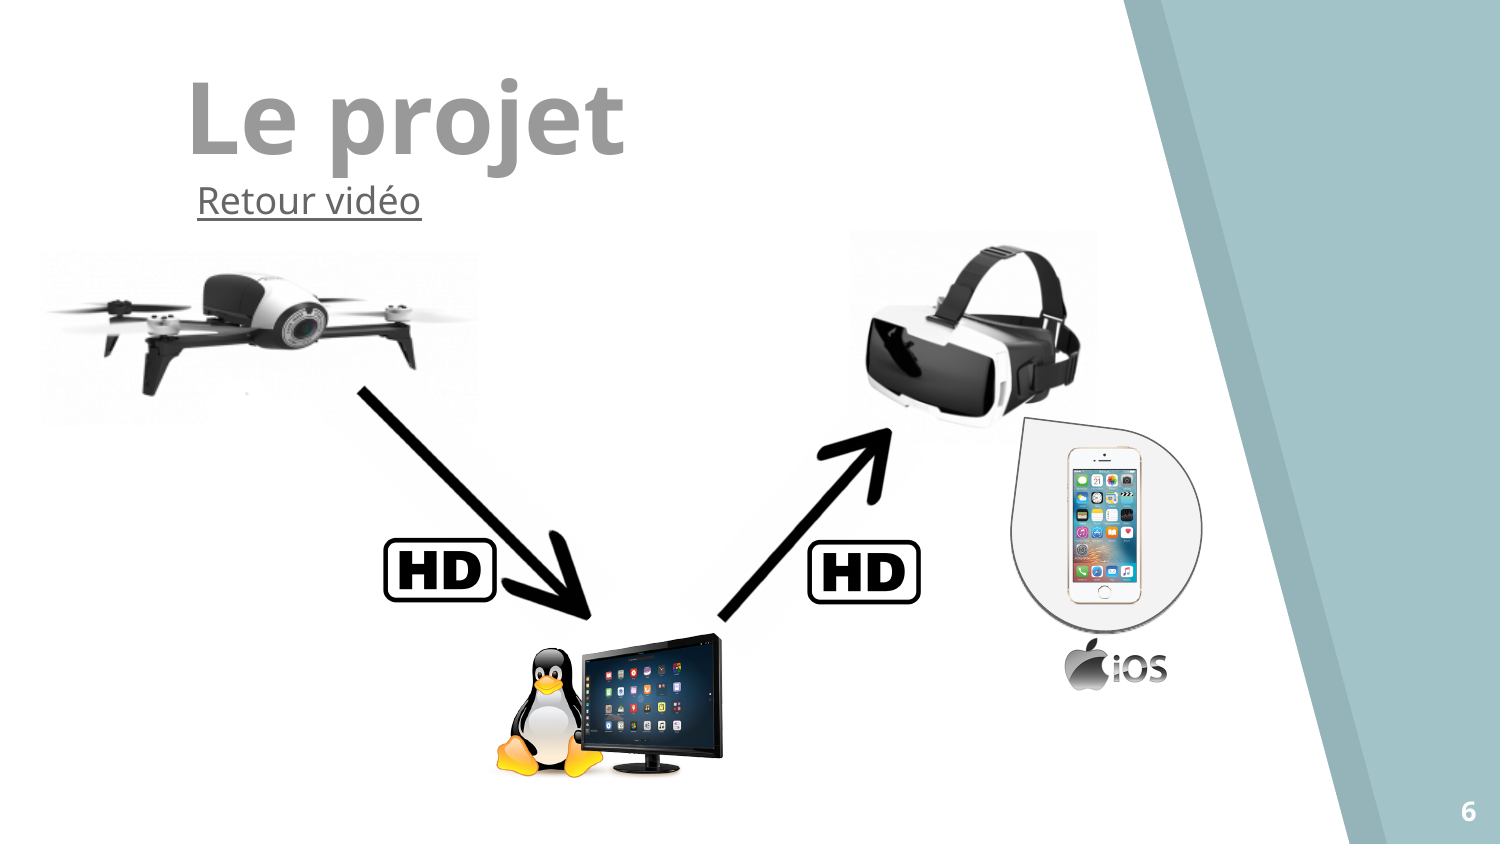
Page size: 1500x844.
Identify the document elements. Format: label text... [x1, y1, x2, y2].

text_box [1011, 417, 1202, 632]
text_box Retour vidéo [181, 162, 723, 245]
picture [1055, 445, 1151, 605]
picture [1061, 637, 1171, 693]
title Le projet [169, 30, 711, 190]
picture [40, 230, 1098, 781]
